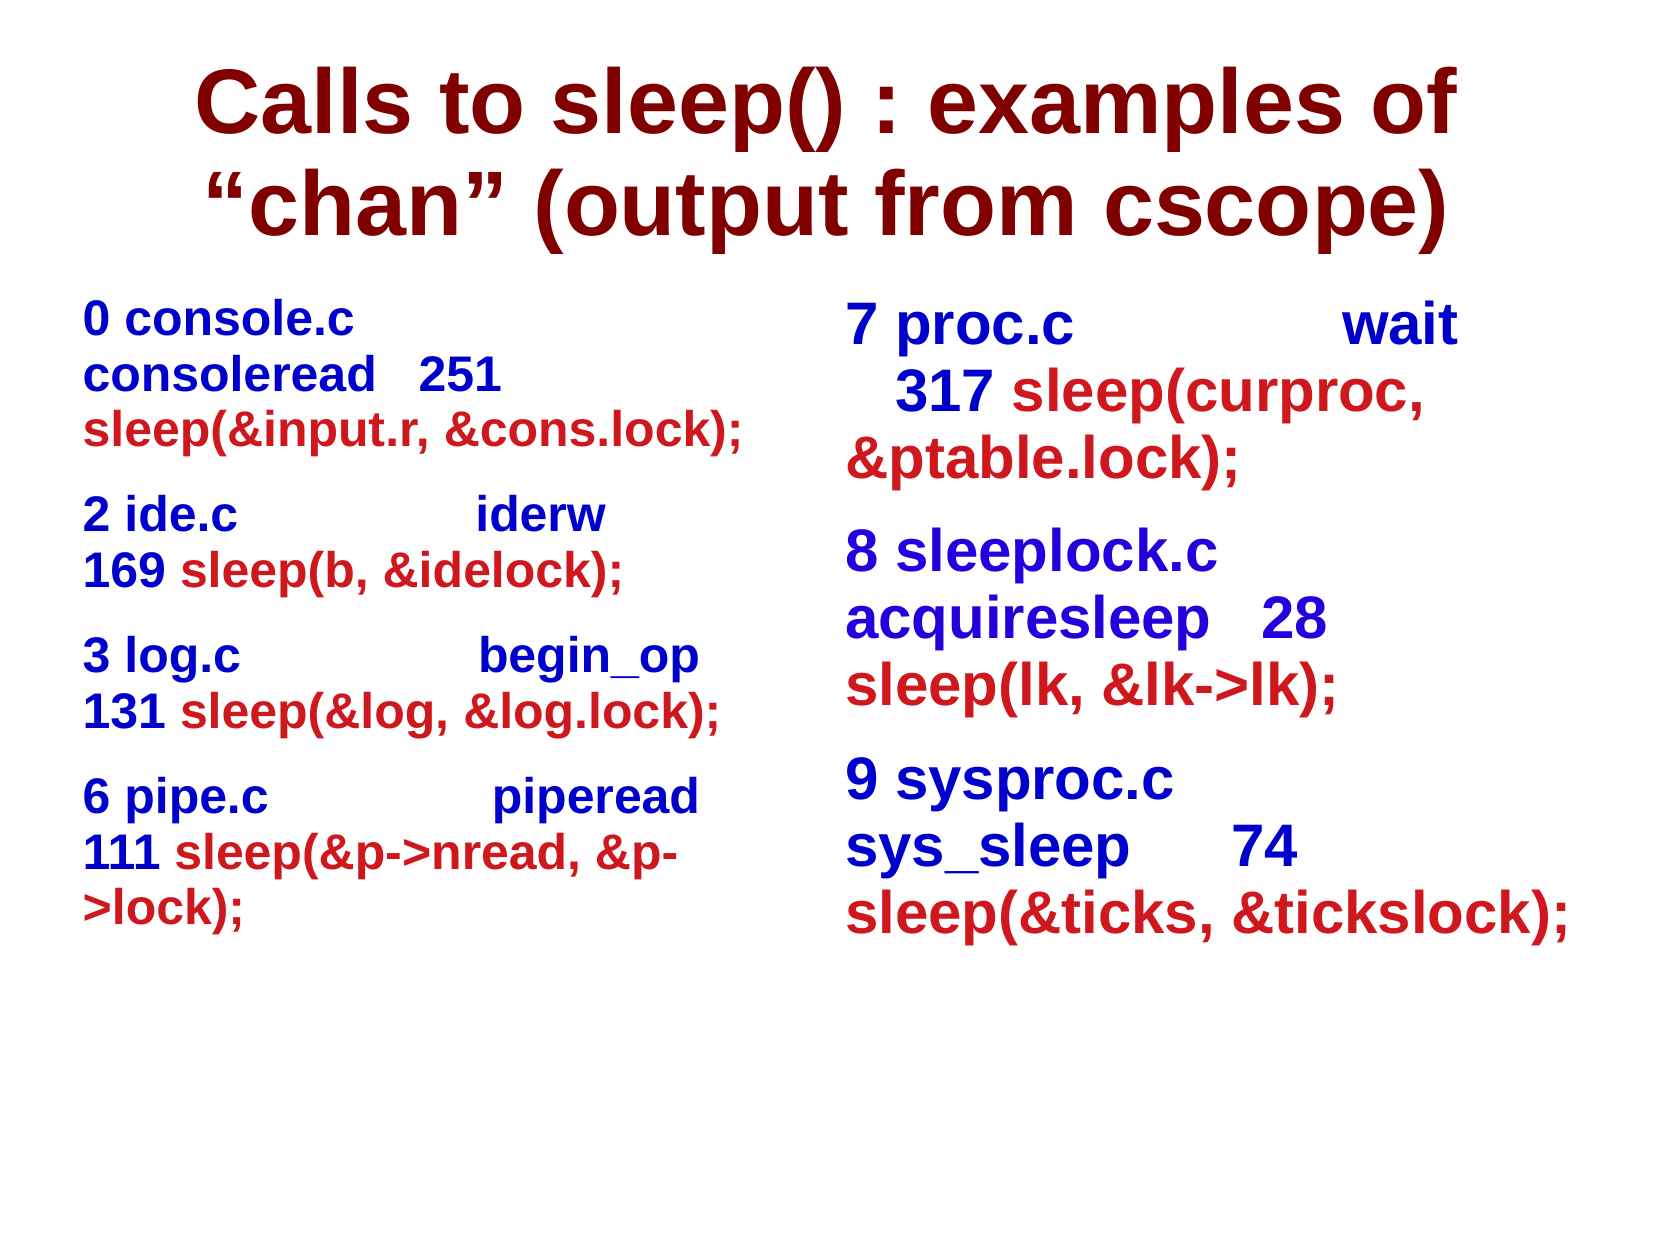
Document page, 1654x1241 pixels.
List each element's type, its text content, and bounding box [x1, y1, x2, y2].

title Calls to sleep() : examples of “chan” (output from cscope) [82, 49, 1571, 257]
list 0 console.c consoleread 251 sleep(&input.r, &cons.lock); 2 ide.c iderw 169 sleep(b, &idelock); 3 log.c begin_op 131 sleep(&log, &log.lock); 6 pipe.c piperead 111 sleep(&p->nread, &p->lock); [82, 290, 809, 1010]
list 7 proc.c wait 317 sleep(curproc, &ptable.lock); 8 sleeplock.c acquiresleep 28 sleep(lk, &lk->lk); 9 sysproc.c sys_sleep 74 sleep(&ticks, &tickslock); [845, 290, 1572, 1010]
